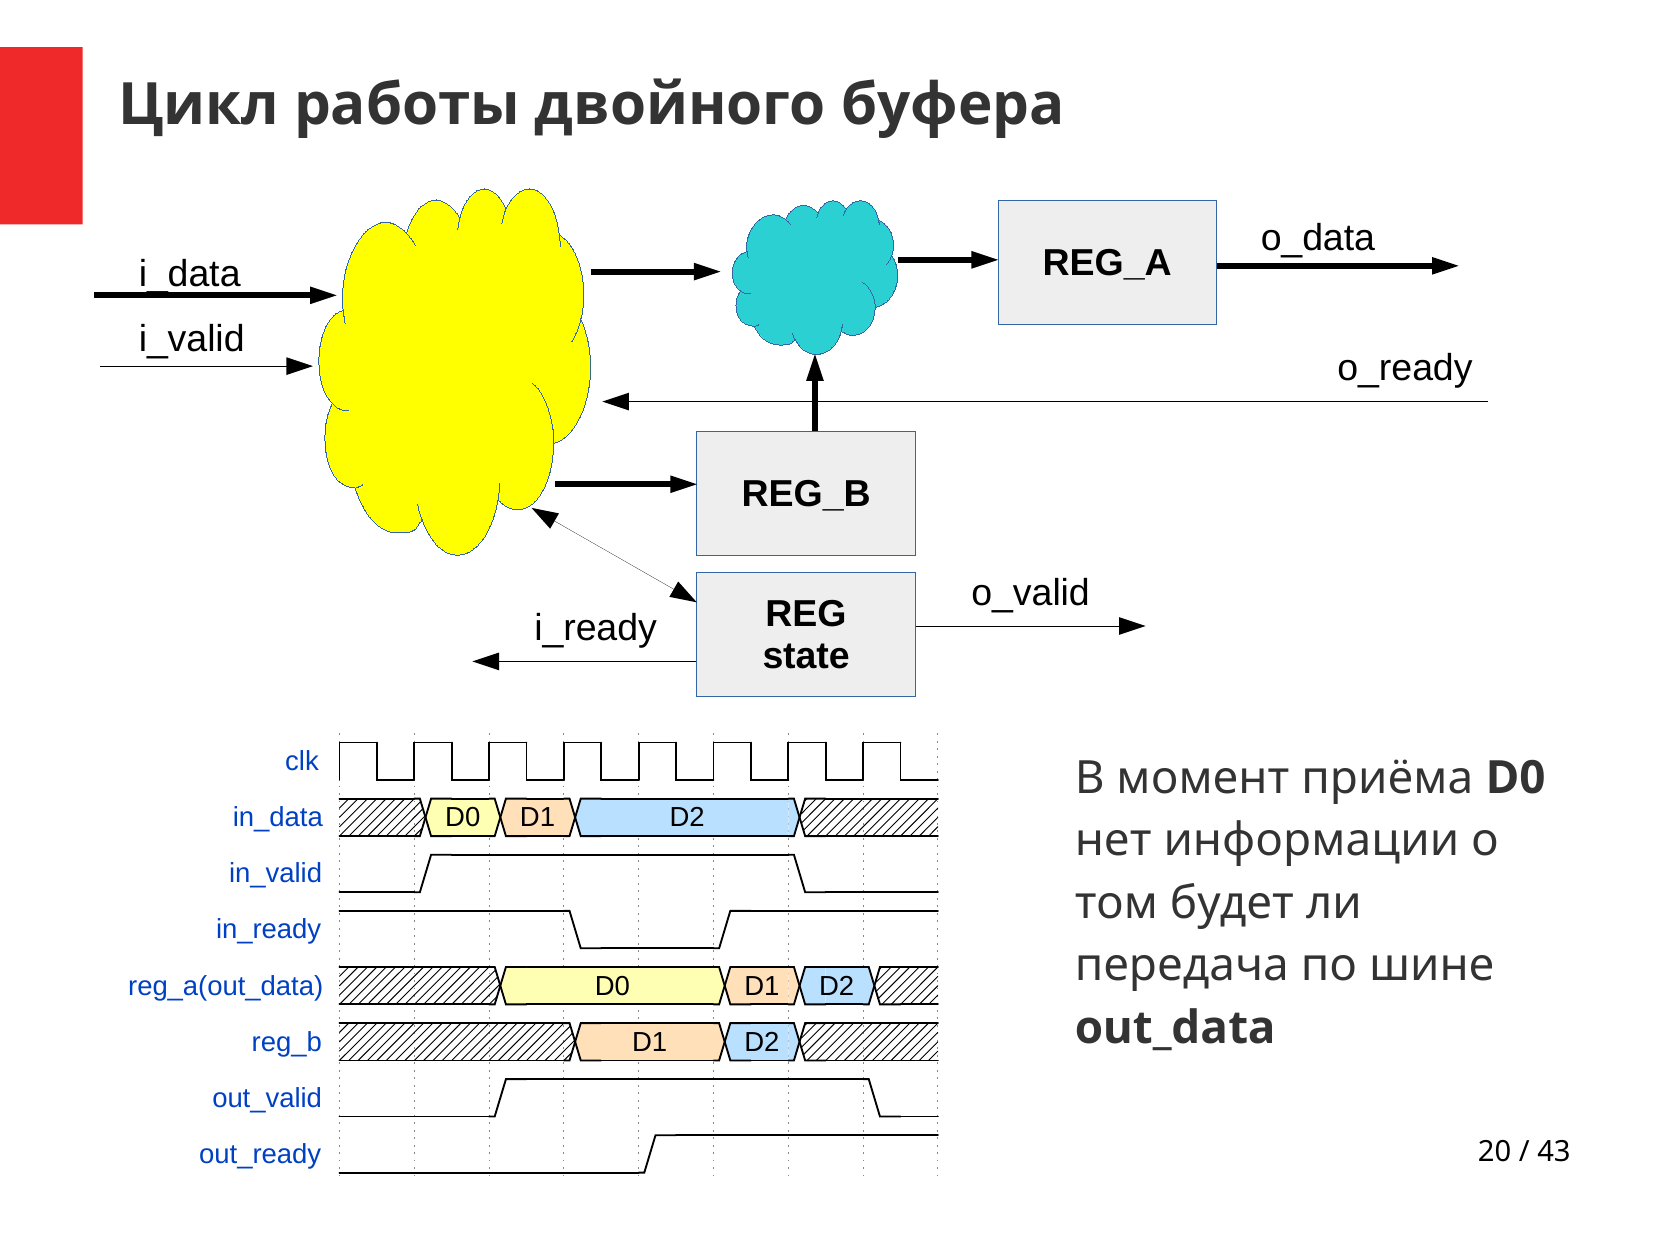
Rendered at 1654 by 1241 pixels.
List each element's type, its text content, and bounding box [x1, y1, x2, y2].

text_box i_data [124, 244, 266, 301]
text_box REG_A [998, 200, 1217, 325]
text_box o_data [1246, 209, 1441, 278]
text_box i_valid [124, 309, 272, 369]
text_box o_ready [1322, 339, 1489, 438]
text_box i_ready [519, 598, 686, 697]
text_box REG_B [696, 431, 916, 556]
text_box o_valid [956, 563, 1140, 662]
picture [76, 732, 975, 1182]
title Цикл работы двойного буфера [118, 22, 1571, 181]
text_box [318, 188, 591, 556]
text_box REG state [696, 572, 916, 697]
list В момент приёма D0 нет информации о том будет ли передача по шине out_data [1003, 744, 1571, 1182]
text_box [732, 200, 898, 355]
